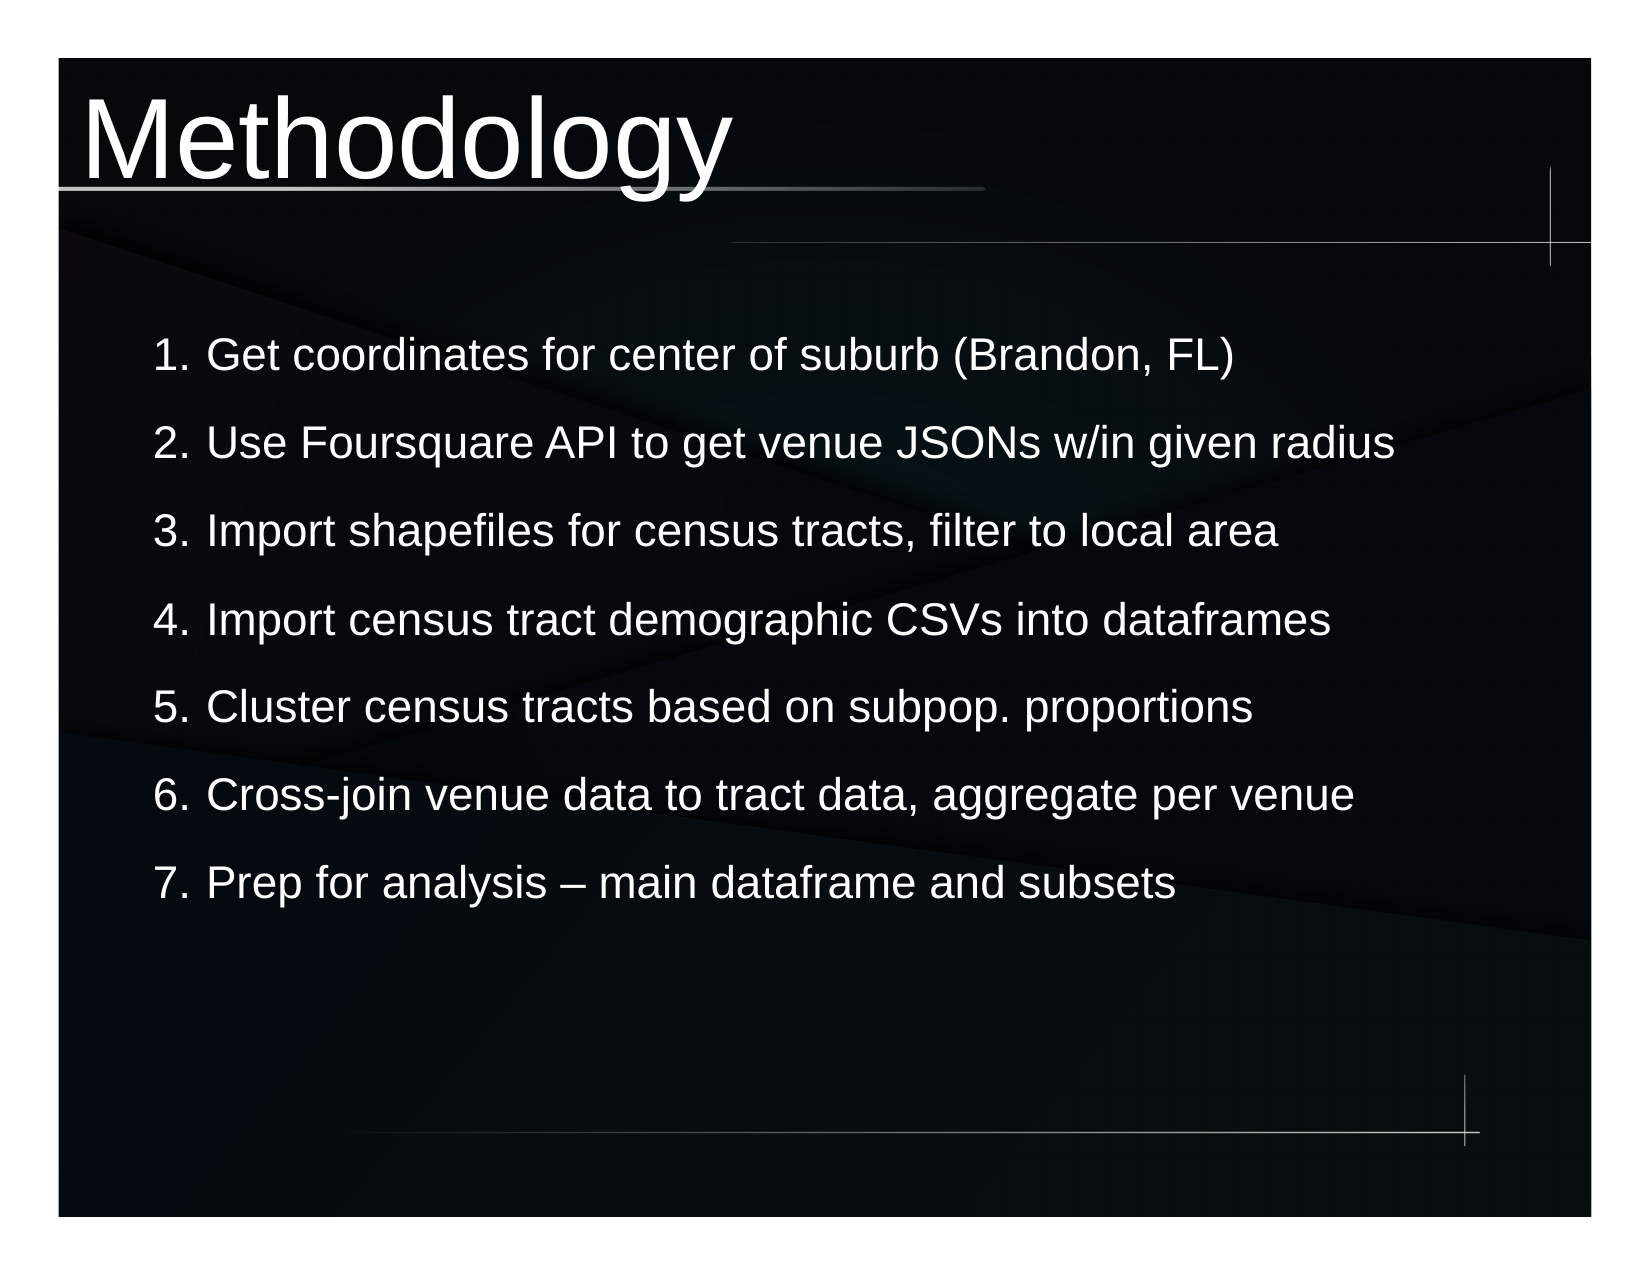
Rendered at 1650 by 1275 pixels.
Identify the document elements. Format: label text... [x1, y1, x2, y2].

title Methodology [80, 59, 1532, 219]
picture [58, 58, 1592, 1217]
list Get coordinates for center of suburb (Brandon, FL) Use Foursquare API to get venue JSONs w/in given radius Import shapefiles for census tracts, filter to local area Import census tract demographic CSVs into dataframes Cluster census tracts based on subpop. proportions Cross-join venue data to tract data, aggregate per venue Prep for analysis – main dataframe and subsets [135, 329, 1515, 1001]
